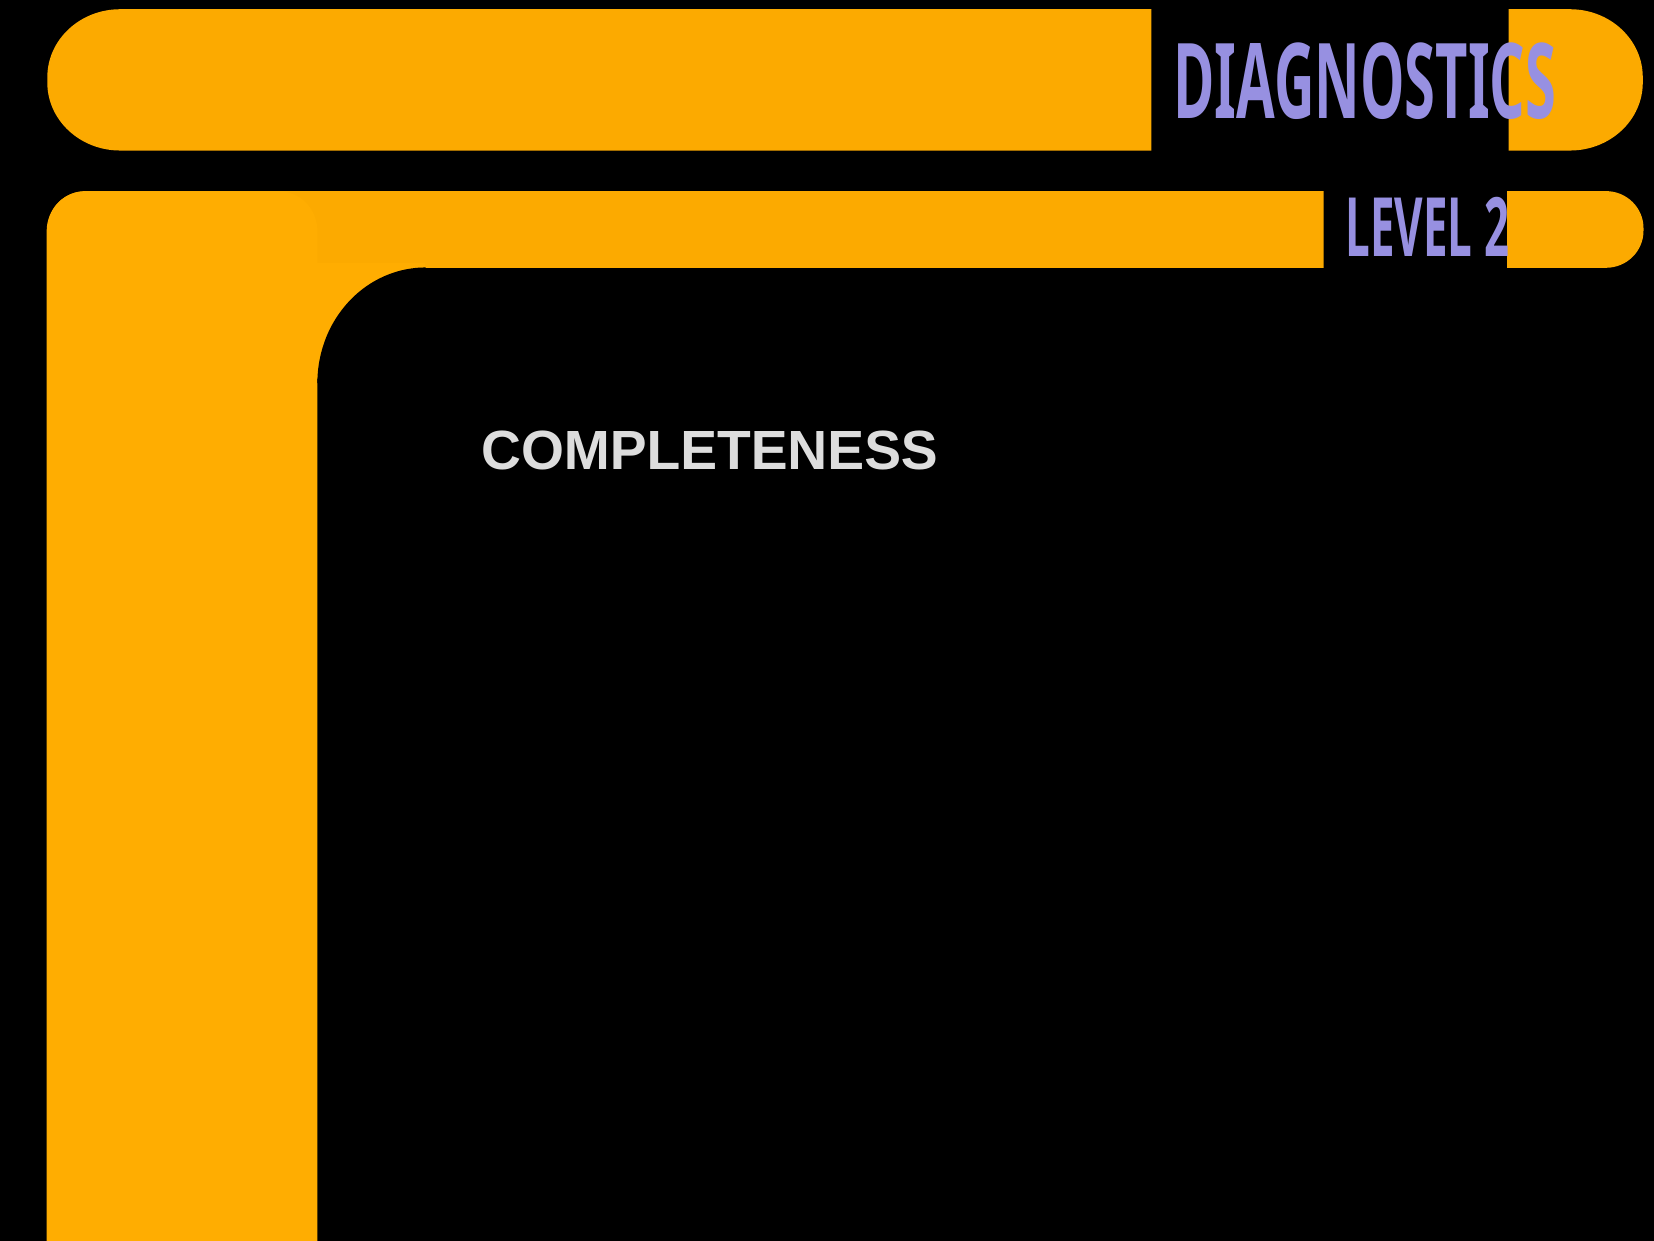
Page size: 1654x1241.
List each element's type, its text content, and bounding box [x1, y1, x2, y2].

picture [0, 0, 1654, 1241]
list COMPLETENESS [410, 419, 1417, 1171]
